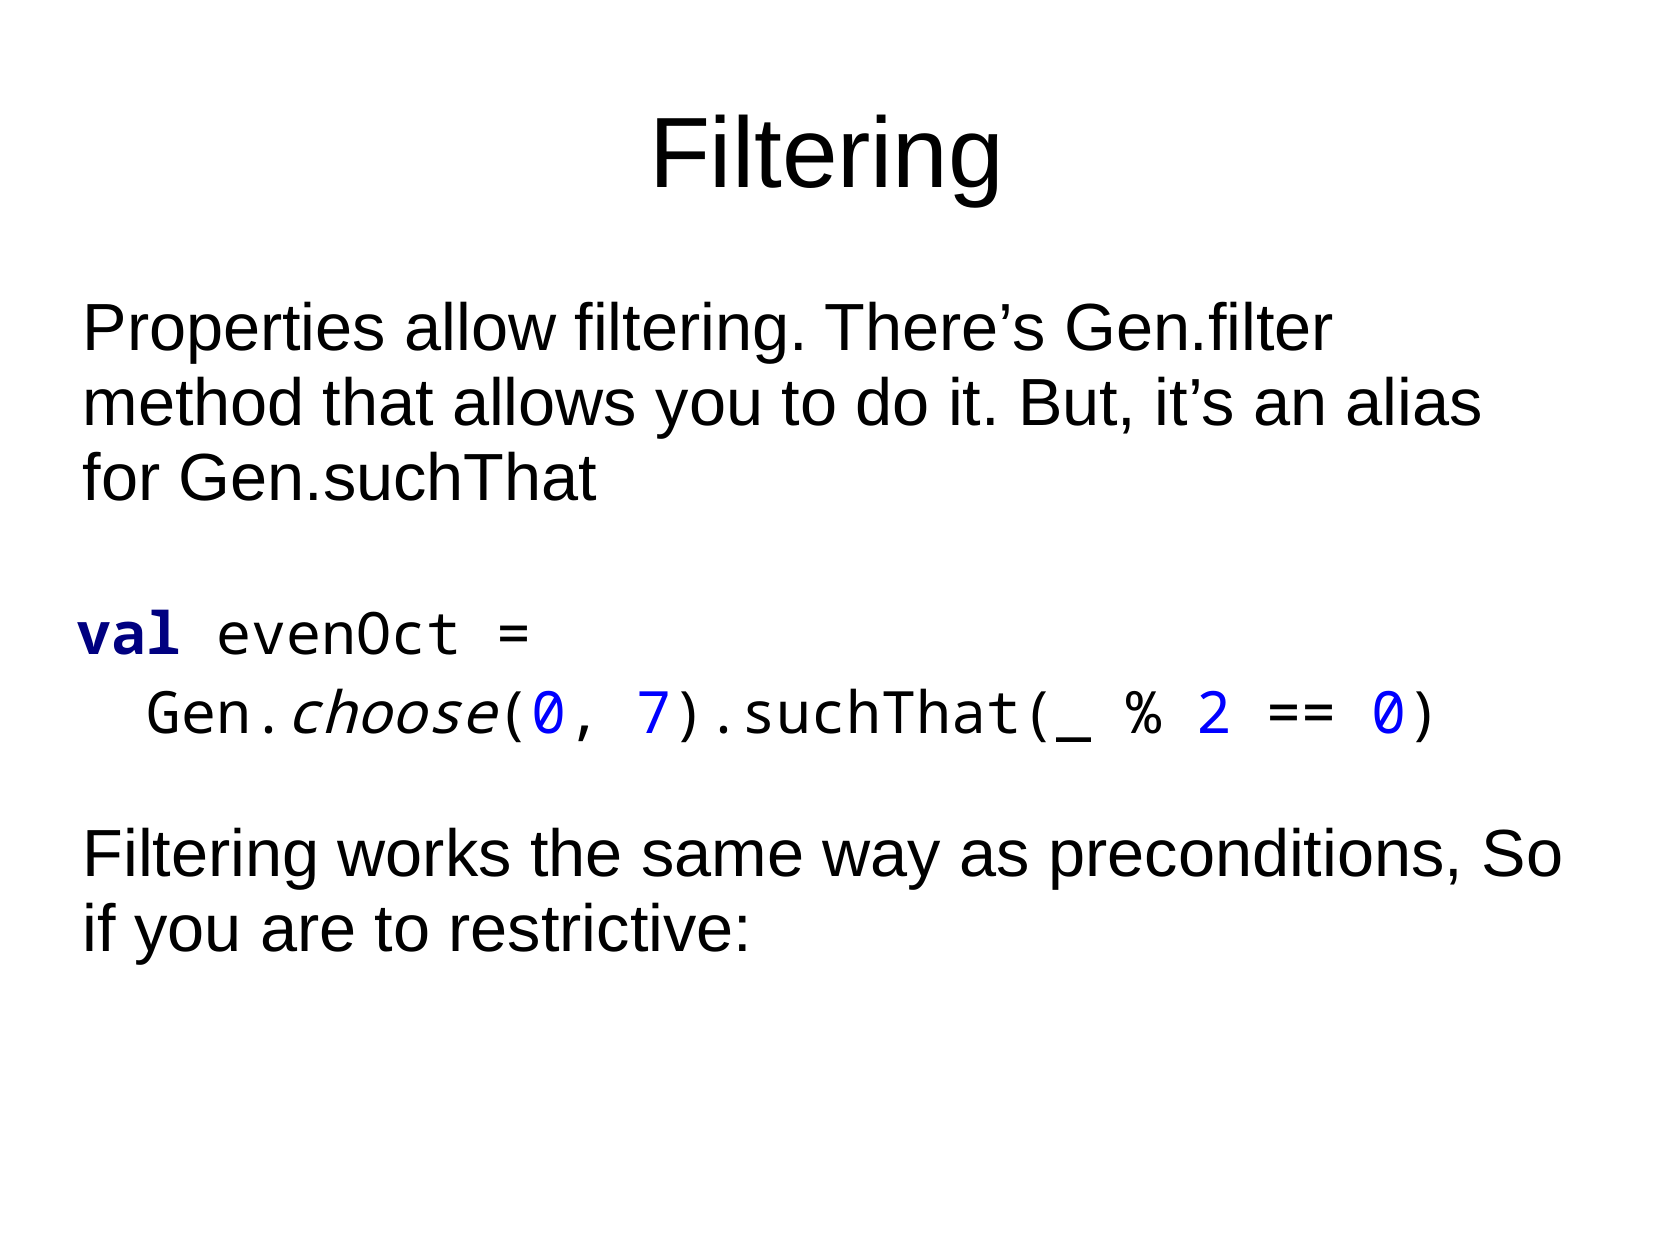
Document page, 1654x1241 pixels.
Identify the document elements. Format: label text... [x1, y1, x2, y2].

list Filtering works the same way as preconditions, So if you are to restrictive: [82, 815, 1571, 1096]
text_box val evenOct = Gen.choose(0, 7).suchThat(_ % 2 == 0) [61, 584, 1654, 716]
title Filtering [82, 49, 1571, 257]
list Properties allow filtering. There’s Gen.filter method that allows you to do it. But, it’s an alias for Gen.suchThat [82, 290, 1571, 556]
